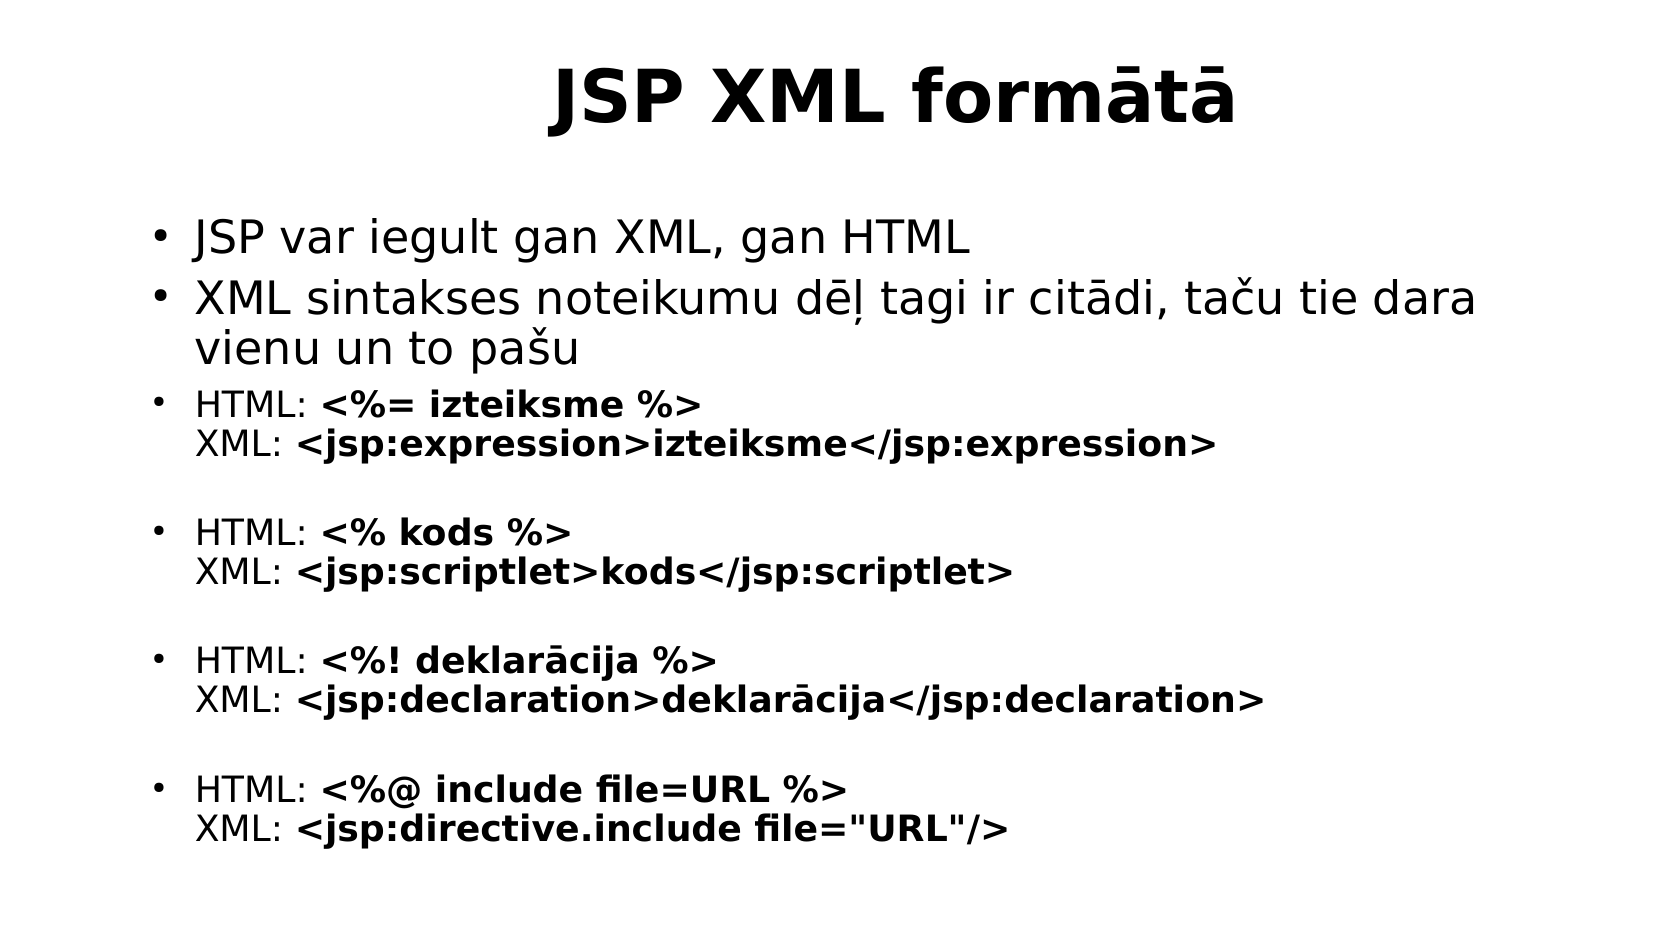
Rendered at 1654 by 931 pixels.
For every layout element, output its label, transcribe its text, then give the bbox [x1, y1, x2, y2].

list JSP var iegult gan XML, gan HTML XML sintakses noteikumu dēļ tagi ir citādi, taču tie dara vienu un to pašu HTML: <%= izteiksme %> XML: <jsp:expression>izteiksme</jsp:expression> HTML: <% kods %> XML: <jsp:scriptlet>kods</jsp:scriptlet> HTML: <%! deklarācija %> XML: <jsp:declaration>deklarācija</jsp:declaration> HTML: <%@ include file=URL %> XML: <jsp:directive.include file="URL"/> [124, 206, 1599, 858]
title JSP XML formātā [220, 31, 1571, 145]
